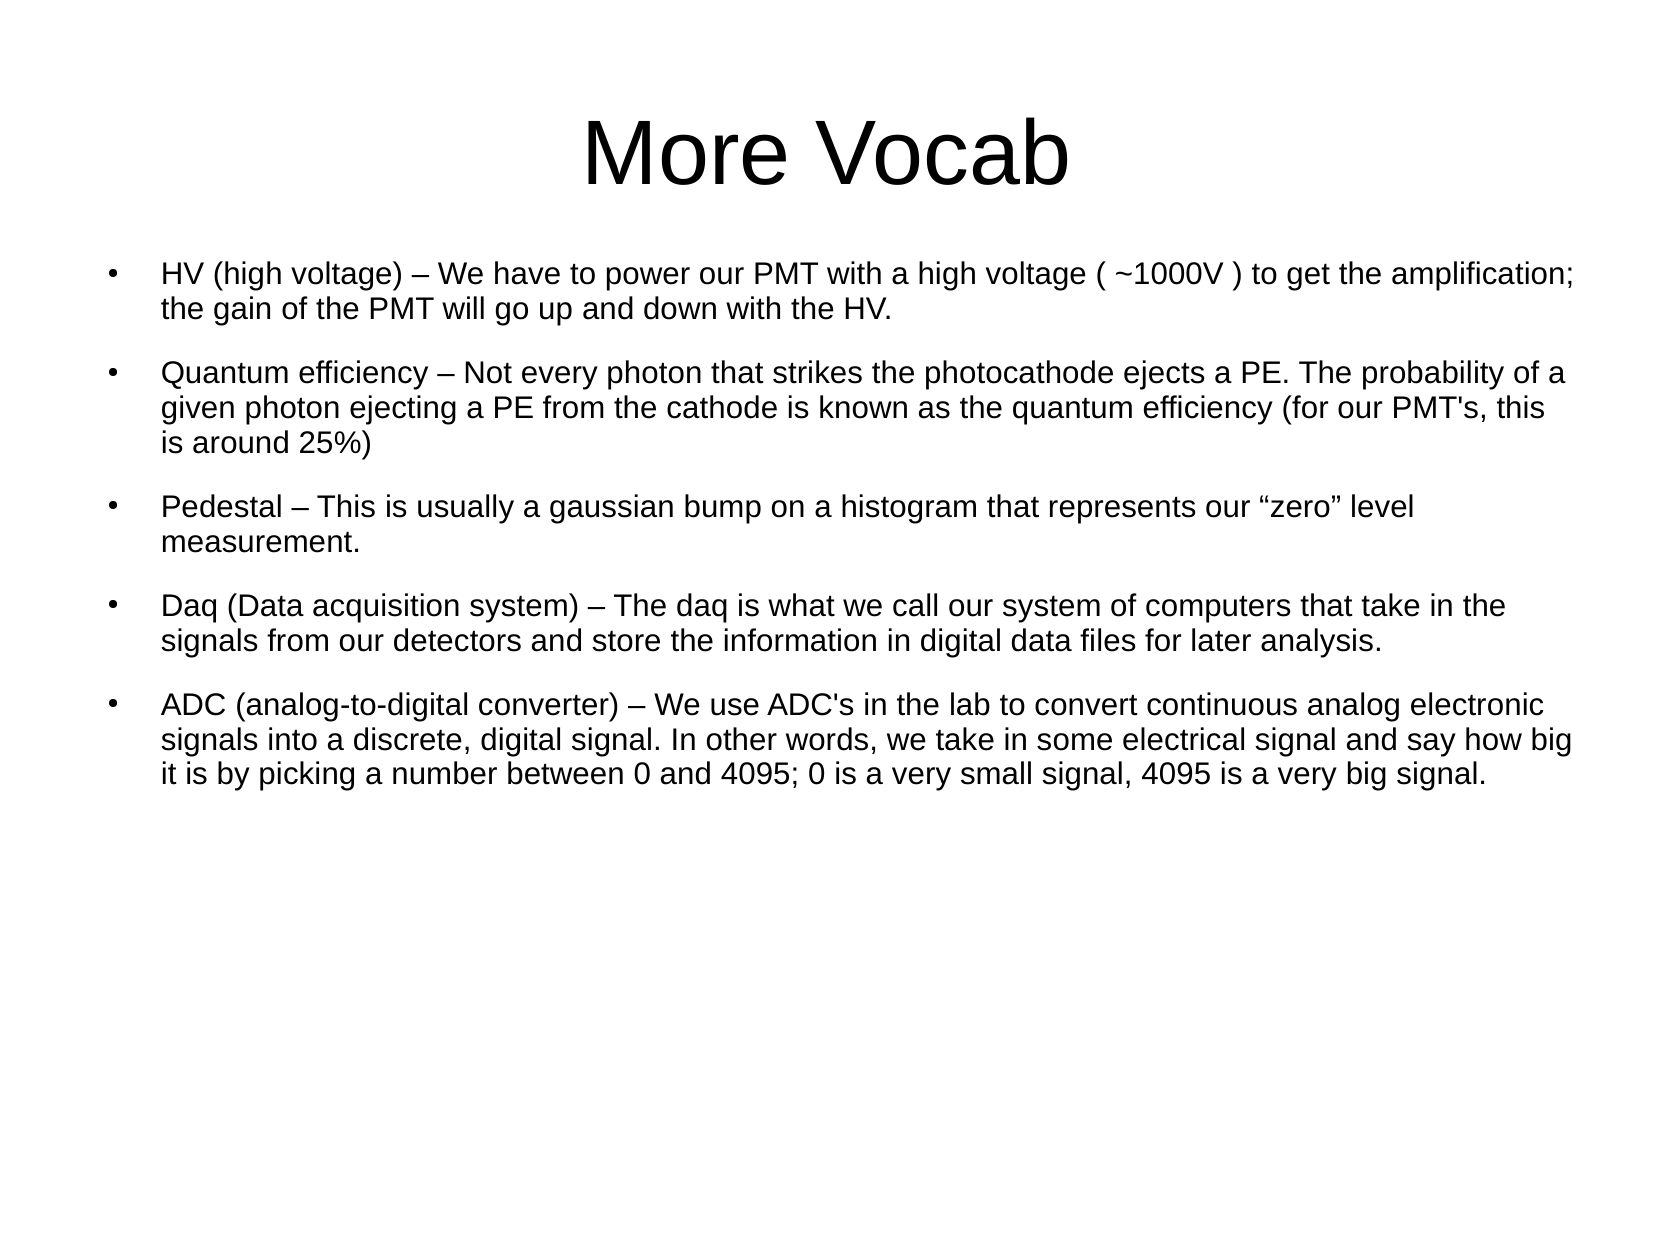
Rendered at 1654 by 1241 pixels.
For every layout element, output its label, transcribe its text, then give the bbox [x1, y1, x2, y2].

list HV (high voltage) – We have to power our PMT with a high voltage ( ~1000V ) to get the amplification; the gain of the PMT will go up and down with the HV. Quantum efficiency – Not every photon that strikes the photocathode ejects a PE. The probability of a given photon ejecting a PE from the cathode is known as the quantum efficiency (for our PMT's, this is around 25%) Pedestal – This is usually a gaussian bump on a histogram that represents our “zero” level measurement. Daq (Data acquisition system) – The daq is what we call our system of computers that take in the signals from our detectors and store the information in digital data files for later analysis. ADC (analog-to-digital converter) – We use ADC's in the lab to convert continuous analog electronic signals into a discrete, digital signal. In other words, we take in some electrical signal and say how big it is by picking a number between 0 and 4095; 0 is a very small signal, 4095 is a very big signal. [90, 256, 1579, 1111]
title More Vocab [82, 49, 1571, 257]
